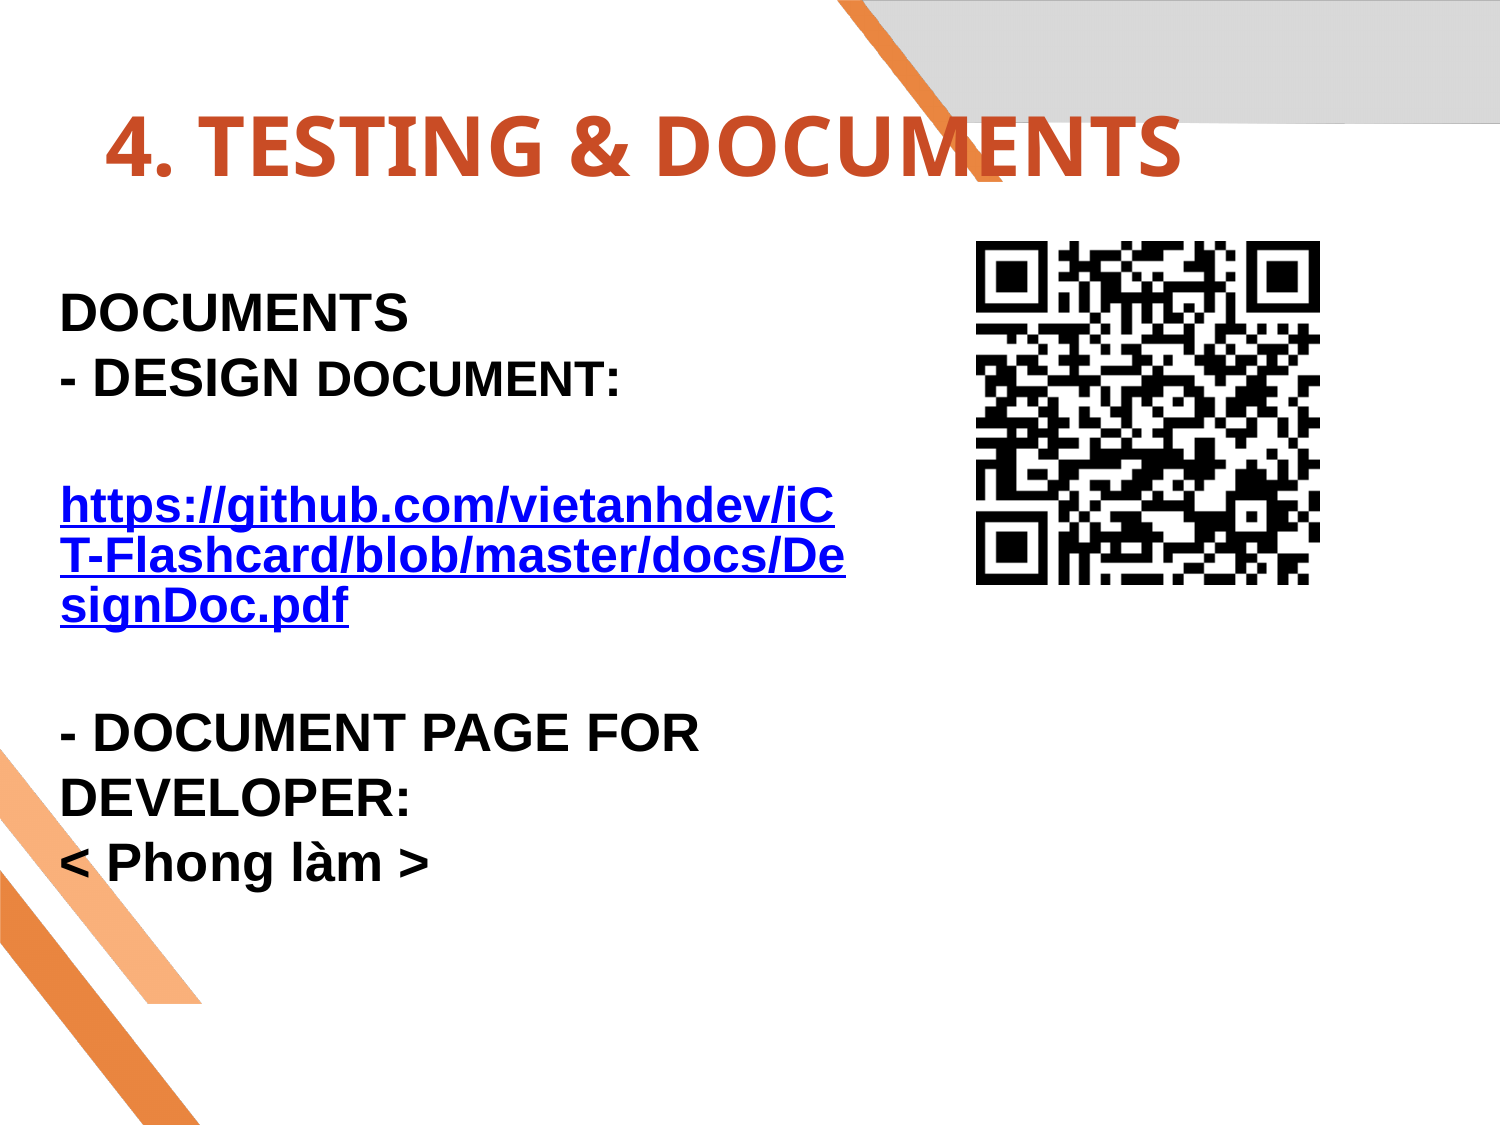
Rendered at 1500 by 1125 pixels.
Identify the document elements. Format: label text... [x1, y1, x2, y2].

text_box DOCUMENTS - DESIGN DOCUMENT: https://github.com/vietanhdev/iCT-Flashcard/blob/master/docs/DesignDoc.pdf - DOCUMENT PAGE FOR DEVELOPER: < Phong làm > [44, 269, 870, 1005]
picture [976, 241, 1320, 585]
picture [837, 0, 1500, 77]
text_box 4. TESTING & DOCUMENTS [74, 77, 1500, 209]
picture [0, 745, 200, 1125]
